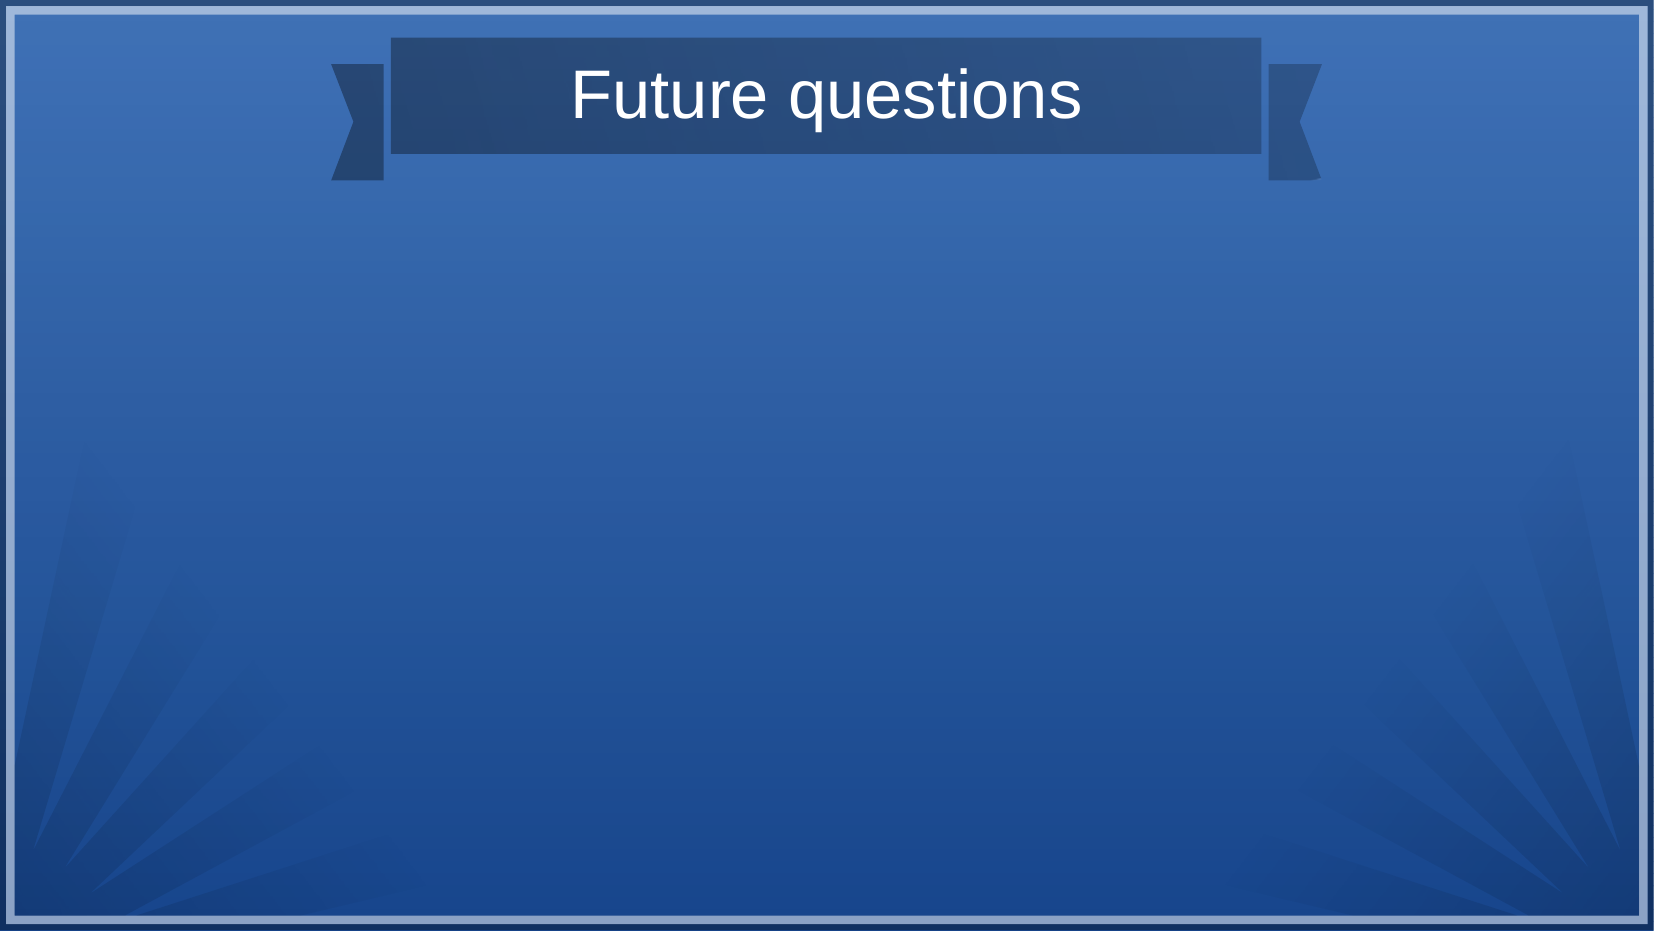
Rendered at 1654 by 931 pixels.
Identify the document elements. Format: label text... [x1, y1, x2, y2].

title Future questions [389, 35, 1264, 154]
